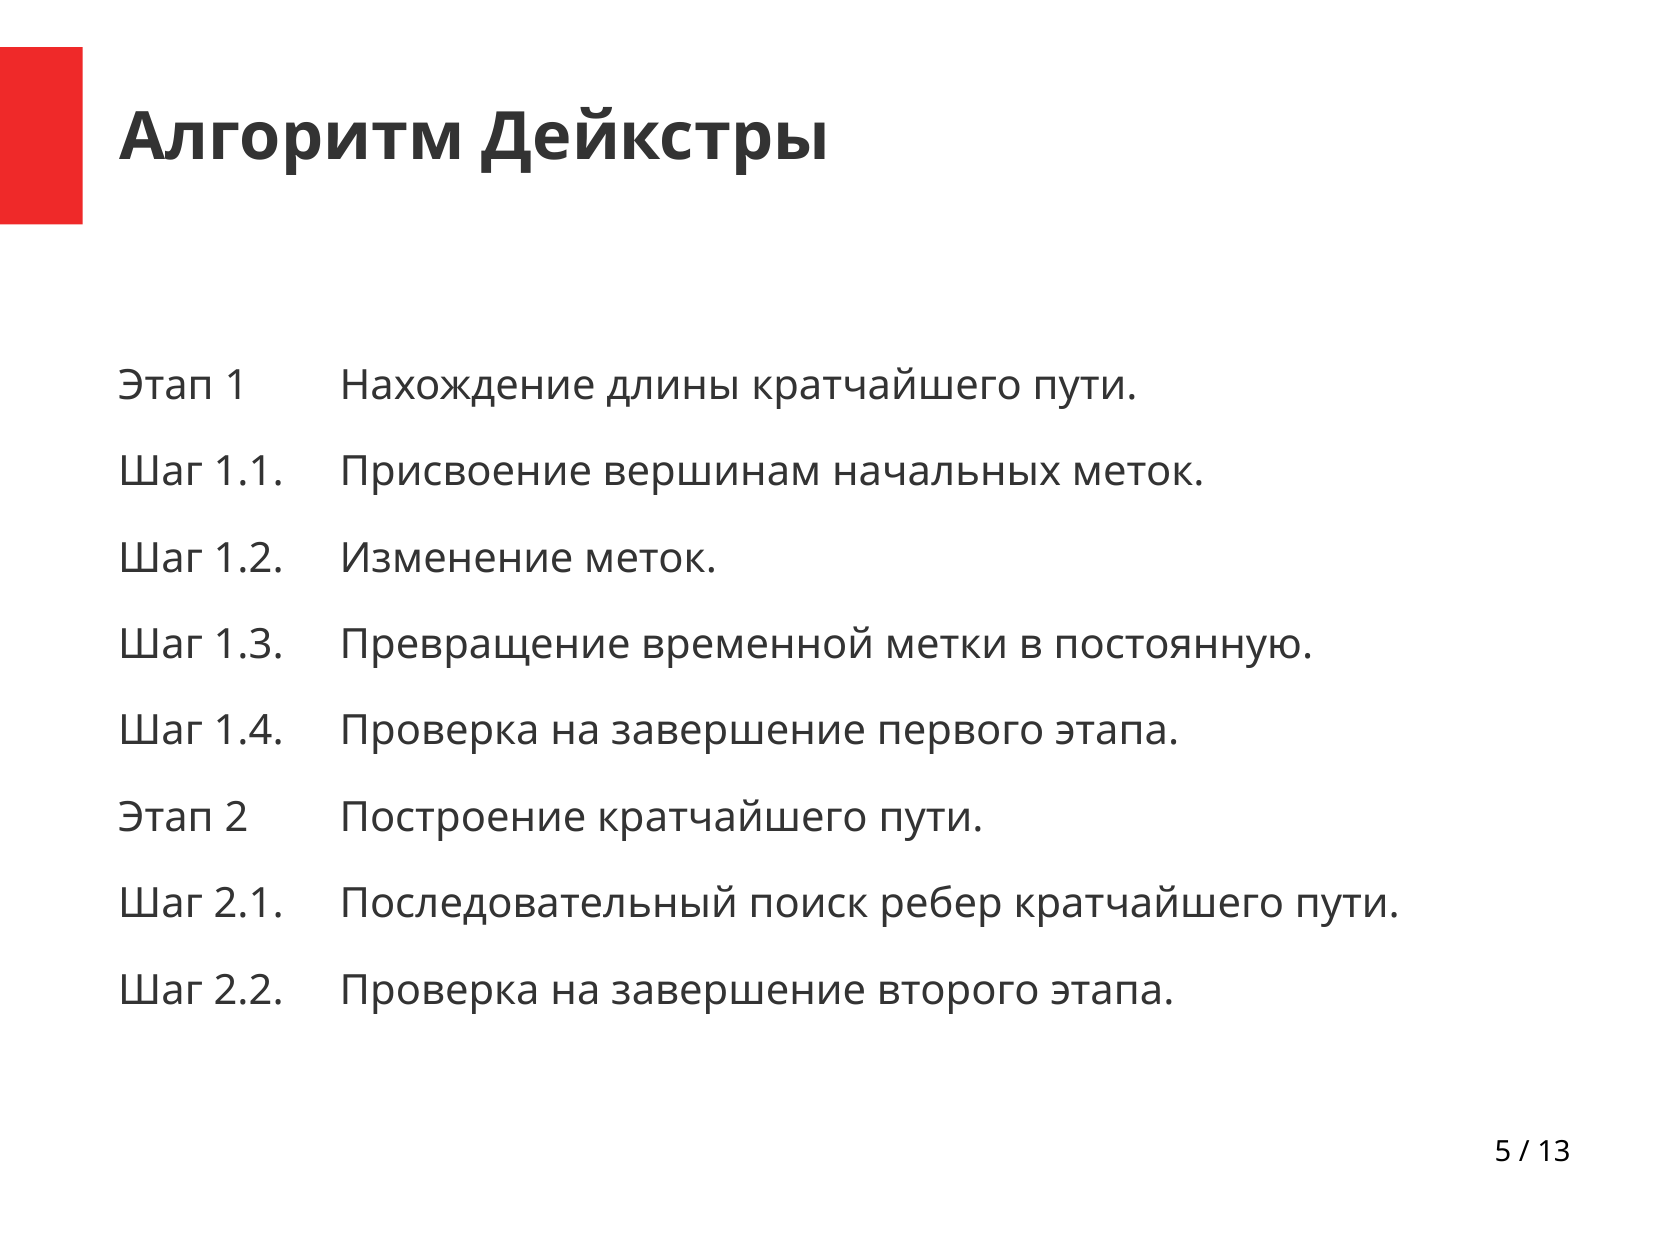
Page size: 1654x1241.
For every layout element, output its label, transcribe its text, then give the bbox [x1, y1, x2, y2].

title Алгоритм Дейкстры [119, 29, 1573, 237]
list Этап 1 Нахождение длины кратчайшего пути. Шаг 1.1. Присвоение вершинам начальных меток. Шаг 1.2. Изменение меток. Шаг 1.3. Превращение временной метки в постоянную. Шаг 1.4. Проверка на завершение первого этапа. Этап 2 Построение кратчайшего пути. Шаг 2.1. Последовательный поиск ребер кратчайшего пути. Шаг 2.2. Проверка на завершение второго этапа. [118, 354, 1536, 1074]
